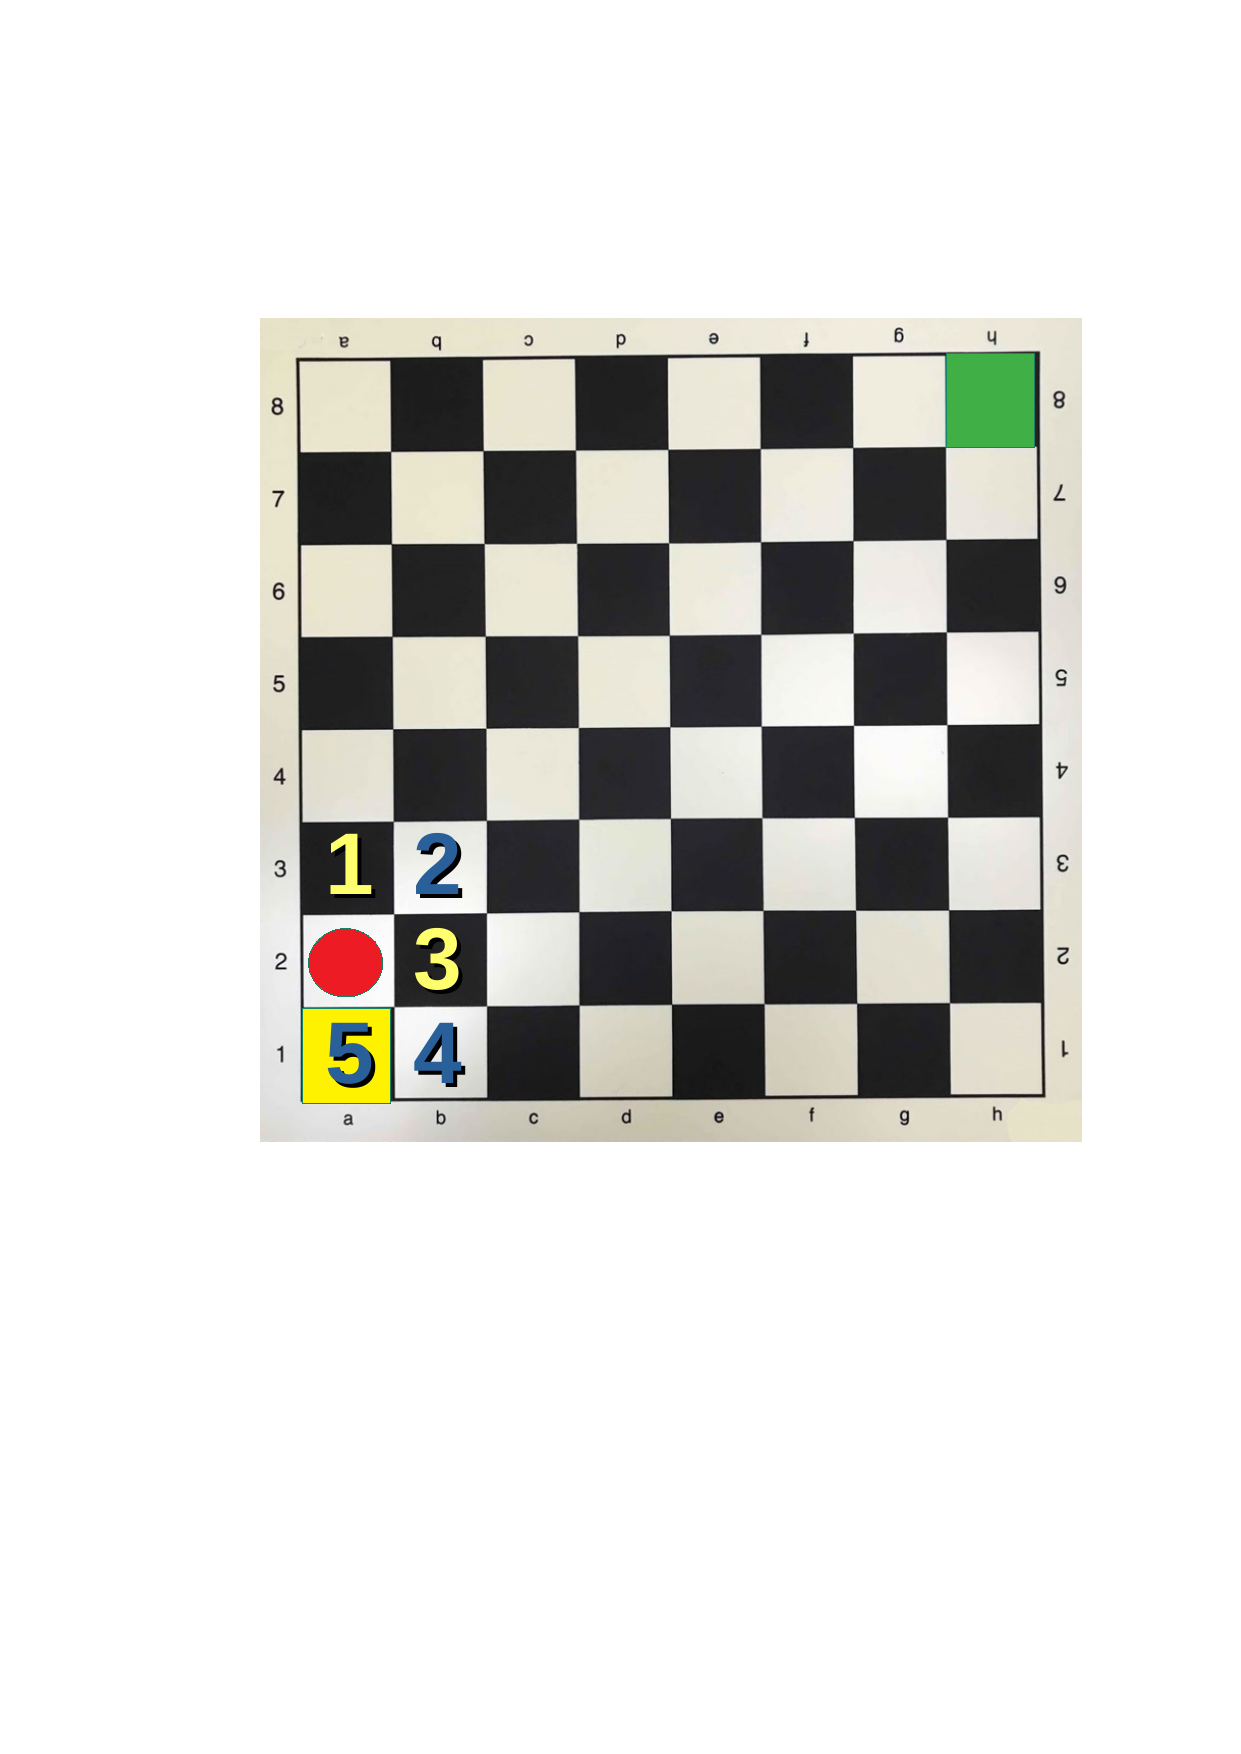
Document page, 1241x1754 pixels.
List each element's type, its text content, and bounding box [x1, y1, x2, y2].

text_box 1 [310, 808, 428, 945]
text_box [302, 1008, 310, 1104]
text_box 5 [310, 997, 428, 1134]
text_box 3 [399, 945, 517, 997]
text_box [946, 353, 1035, 448]
text_box [308, 945, 383, 997]
text_box 2 [428, 808, 517, 945]
picture [260, 318, 1082, 1142]
text_box 4 [428, 997, 517, 1134]
